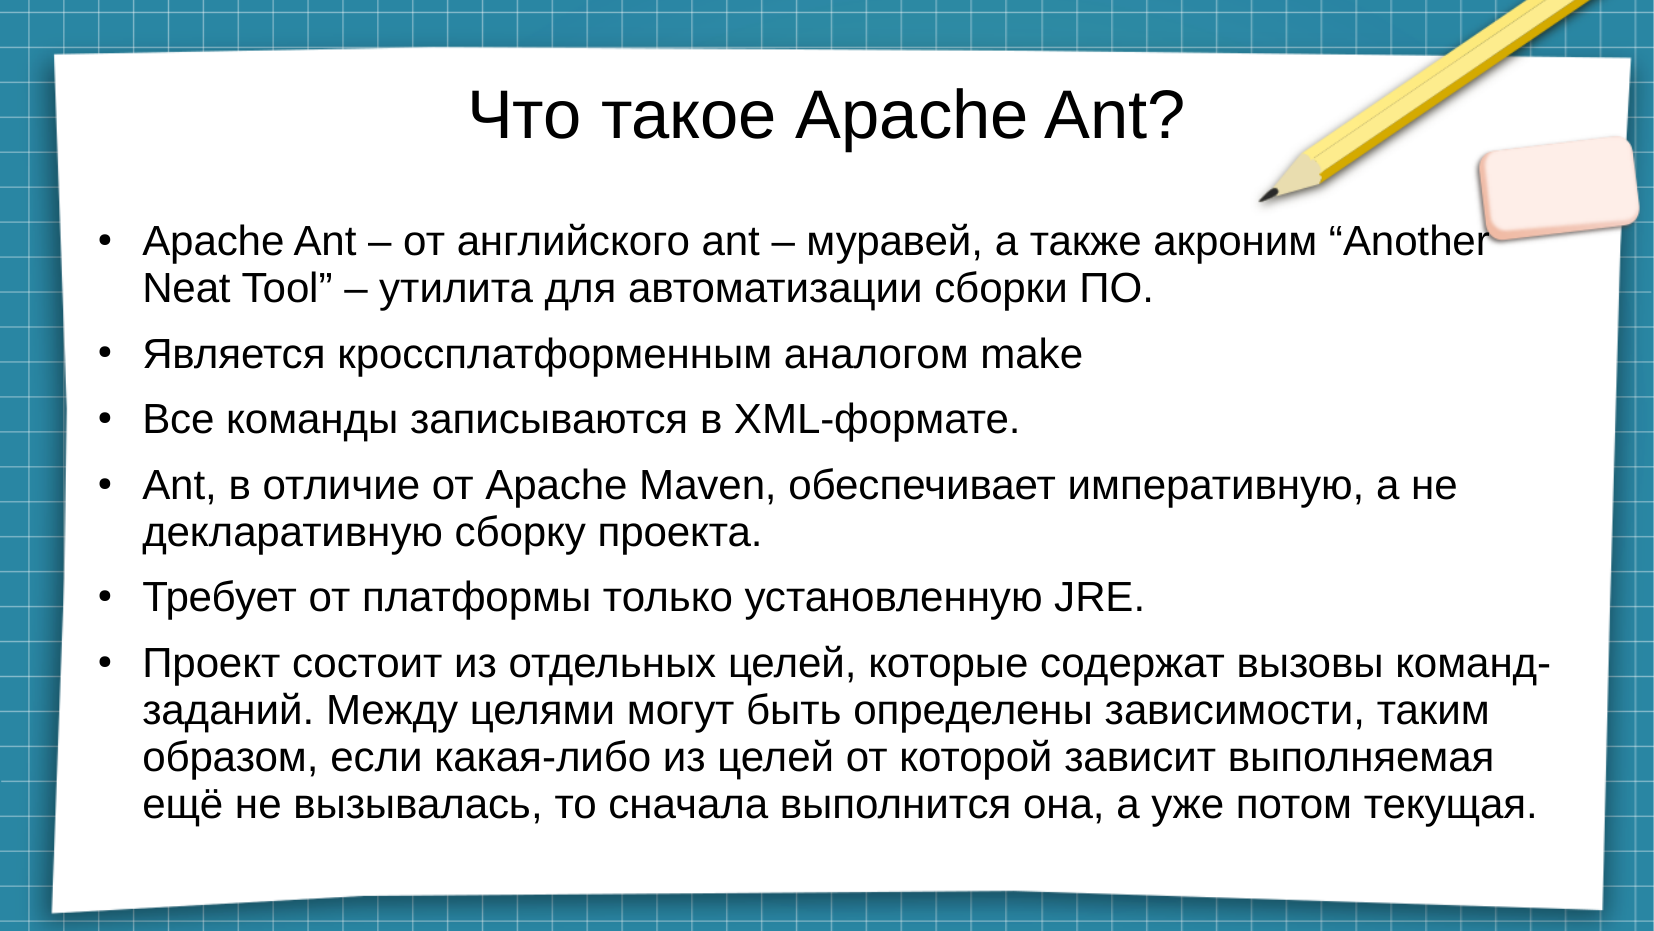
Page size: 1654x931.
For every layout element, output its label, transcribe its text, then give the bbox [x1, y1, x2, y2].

title Что такое Apache Ant? [82, 37, 1571, 193]
list Apache Ant – от английского ant – муравей, а также акроним “Another Neat Tool” – утилита для автоматизации сборки ПО. Является кроссплатформенным аналогом make Все команды записываются в XML-формате. Ant, в отличие от Apache Maven, обеспечивает императивную, а не декларативную сборку проекта. Требует от платформы только установленную JRE. Проект состоит из отдельных целей, которые содержат вызовы команд-заданий. Между целями могут быть определены зависимости, таким образом, если какая-либо из целей от которой зависит выполняемая ещё не вызывалась, то сначала выполнится она, а уже потом текущая. [82, 217, 1571, 863]
picture [0, 0, 1654, 931]
